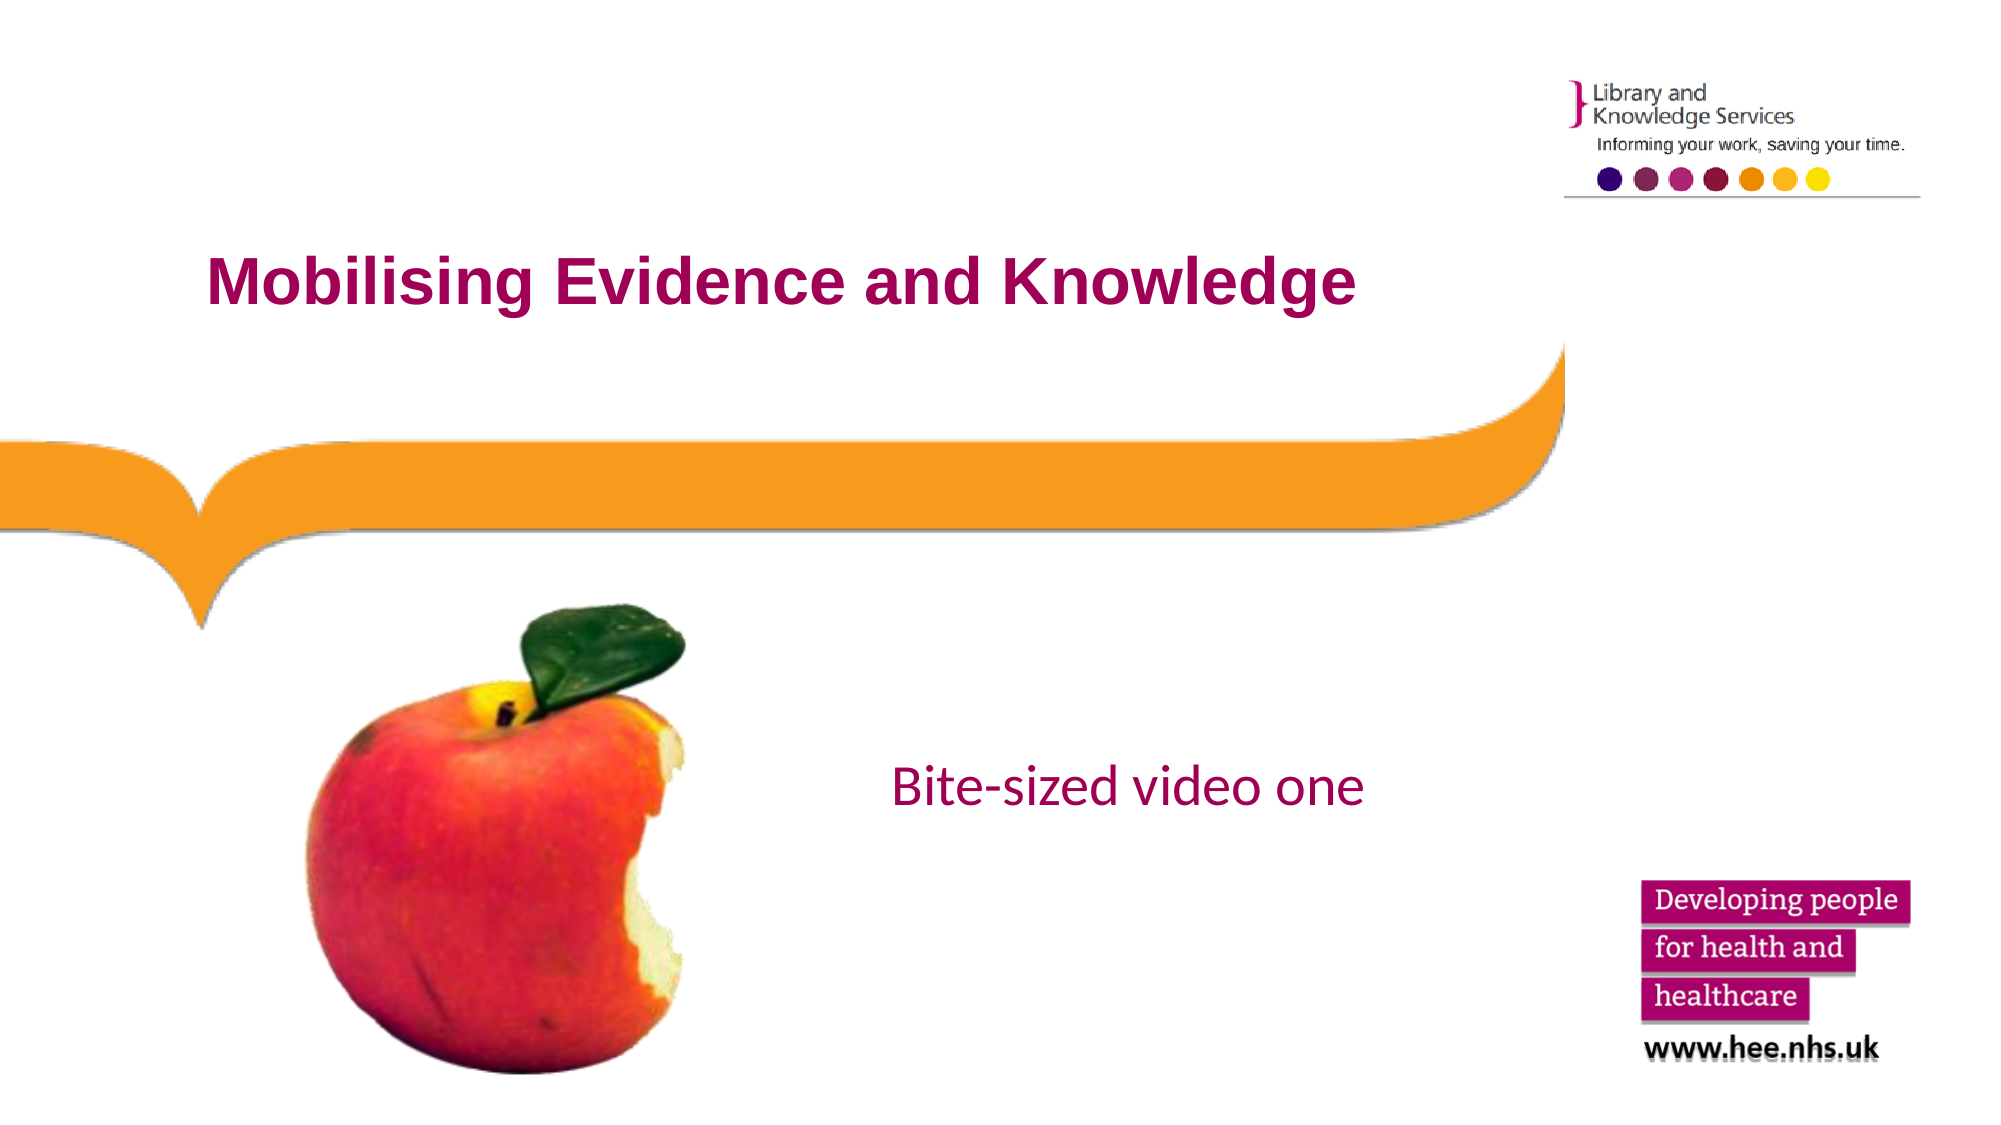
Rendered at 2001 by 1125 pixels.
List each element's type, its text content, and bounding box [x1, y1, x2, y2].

picture [1627, 866, 1923, 1071]
picture [0, 335, 1565, 1112]
title Mobilising Evidence and Knowledge [32, 69, 1533, 335]
text_box Bite-sized video one [876, 739, 1490, 826]
picture [1564, 76, 1923, 196]
